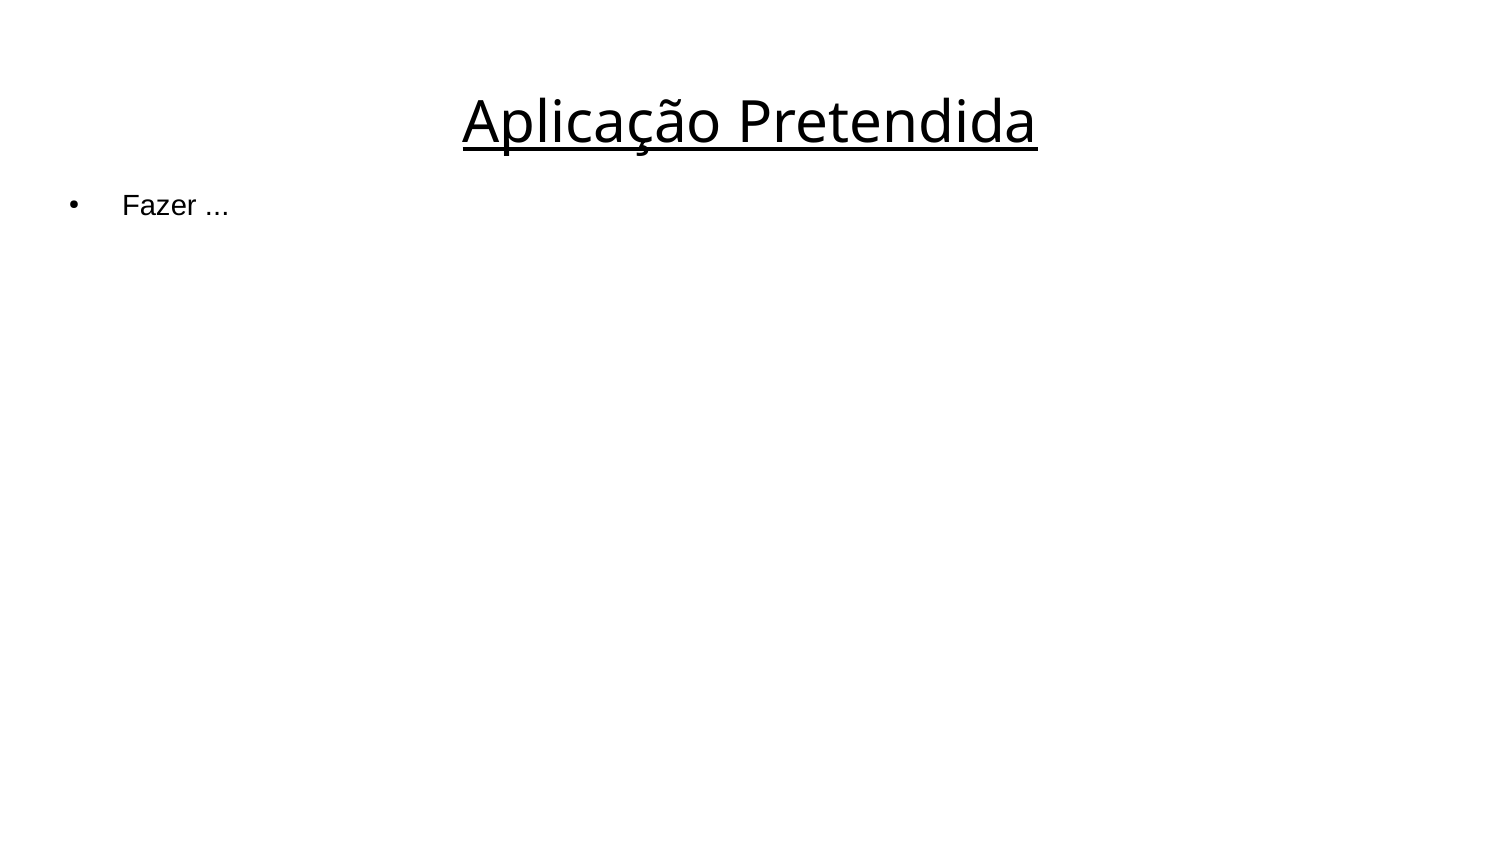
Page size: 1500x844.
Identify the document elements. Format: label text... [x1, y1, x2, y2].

title Aplicação Pretendida [51, 72, 1449, 167]
list Fazer ... [51, 189, 1449, 750]
